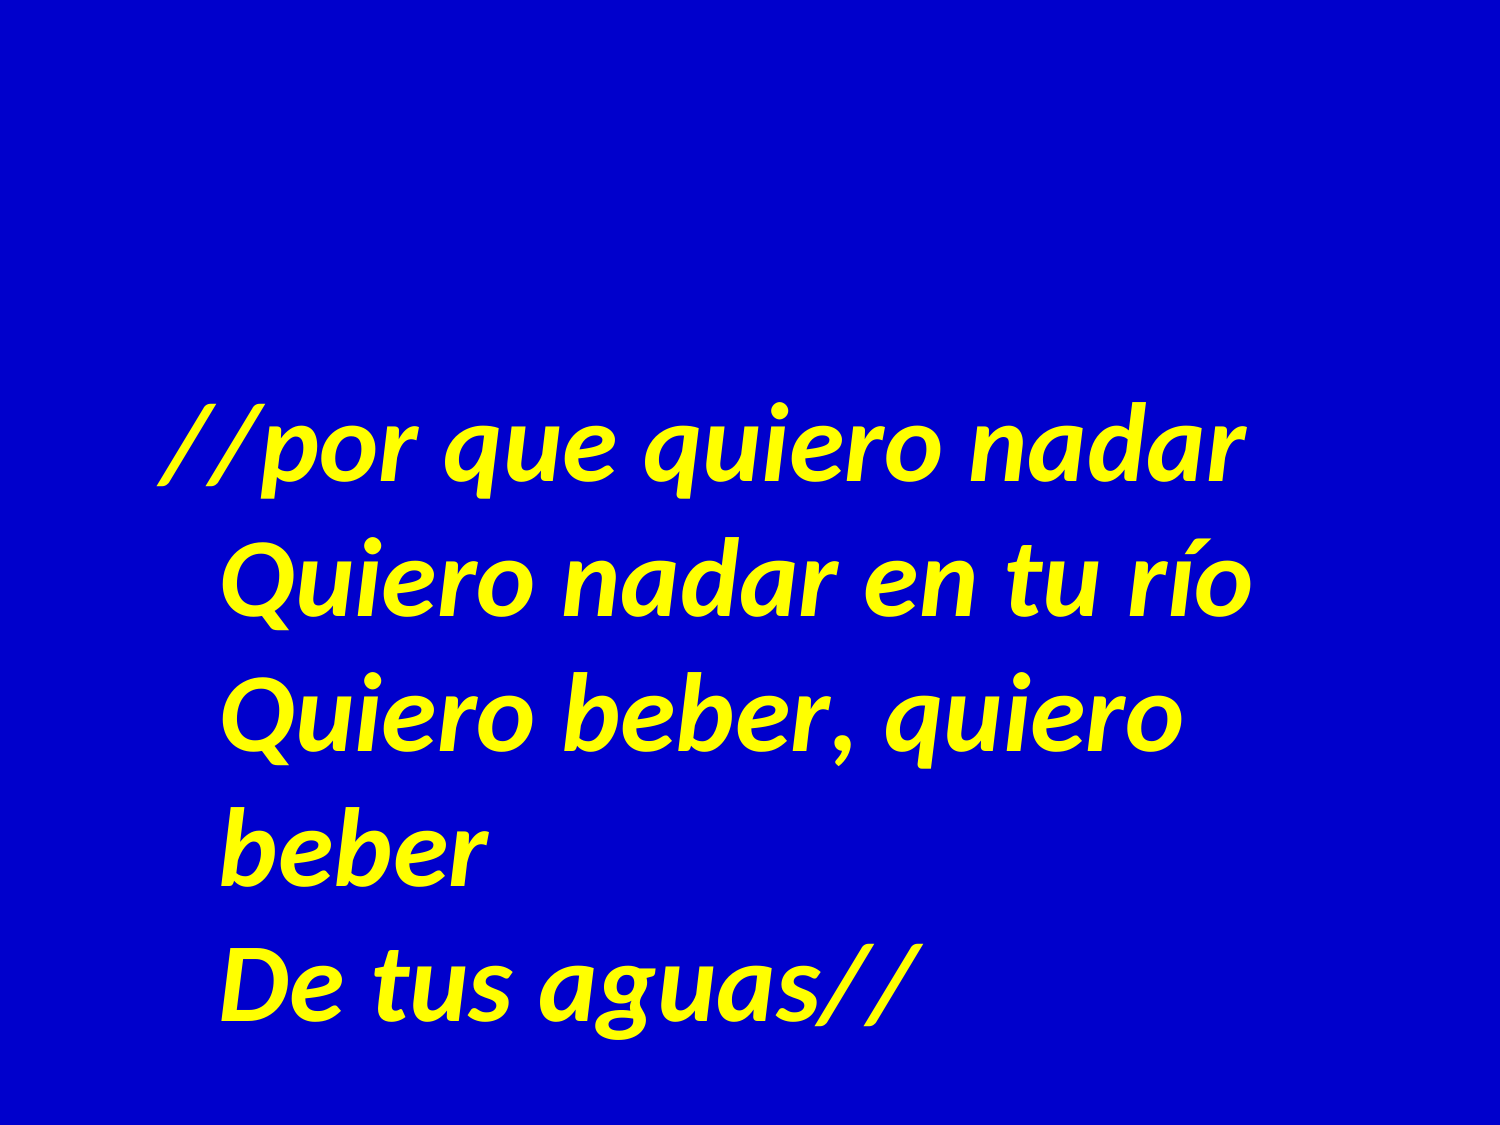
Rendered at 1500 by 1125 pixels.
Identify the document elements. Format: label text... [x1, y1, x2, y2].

text_box //por que quiero nadar Quiero nadar en tu río Quiero beber, quiero beber De tus aguas// [147, 361, 1426, 1006]
